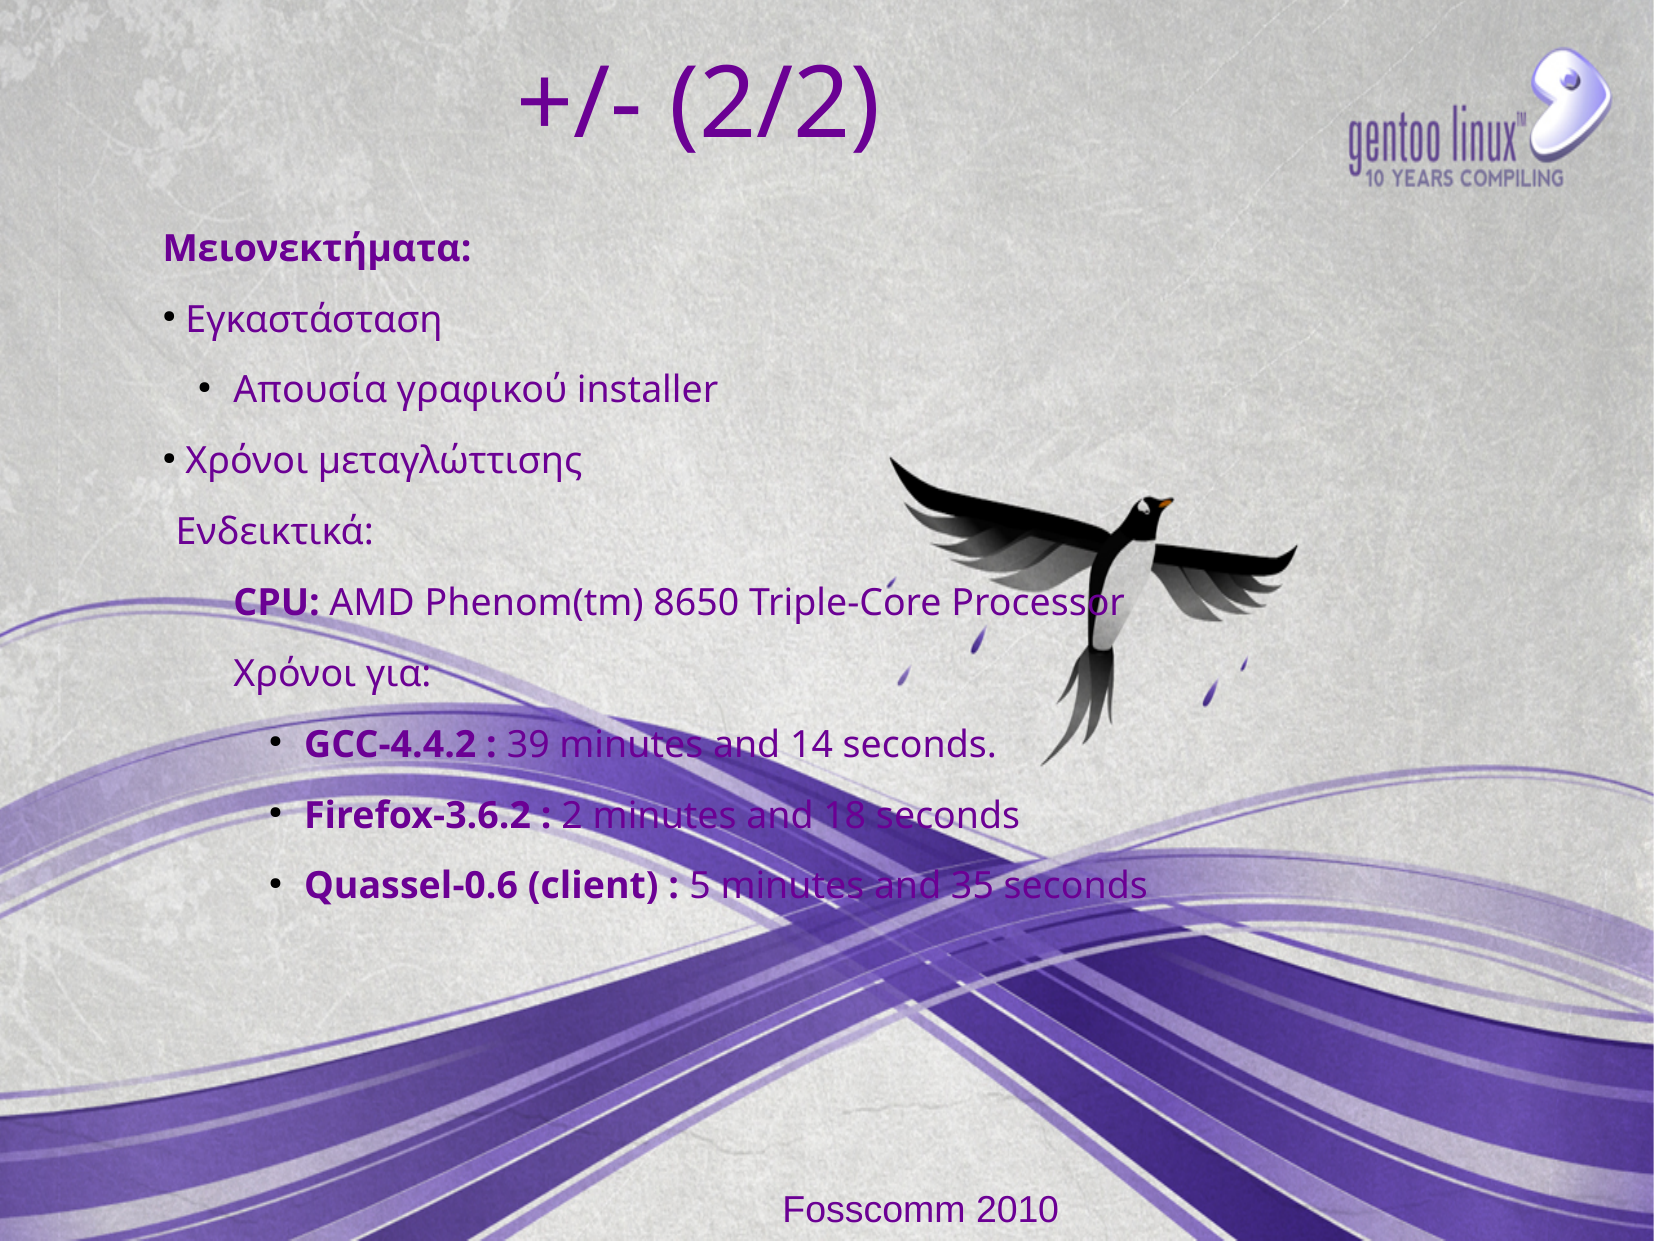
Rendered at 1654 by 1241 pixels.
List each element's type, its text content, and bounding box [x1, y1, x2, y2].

text_box +/- (2/2) [501, 22, 1063, 178]
text_box Μειονεκτήματα: Εγκαστάσταση Απουσία γραφικού installer Χρόνοι μεταγλώττισης Ενδεικτικά: CPU: AMD Phenom(tm) 8650 Triple-Core Processor Χρόνοι για: GCC-4.4.2 : 39 minutes and 14 seconds. Firefox-3.6.2 : 2 minutes and 18 seconds Quassel-0.6 (client) : 5 minutes and 35 seconds [147, 193, 1300, 918]
picture [0, 0, 1654, 1241]
text_box Fosscomm 2010 [767, 1181, 1075, 1238]
